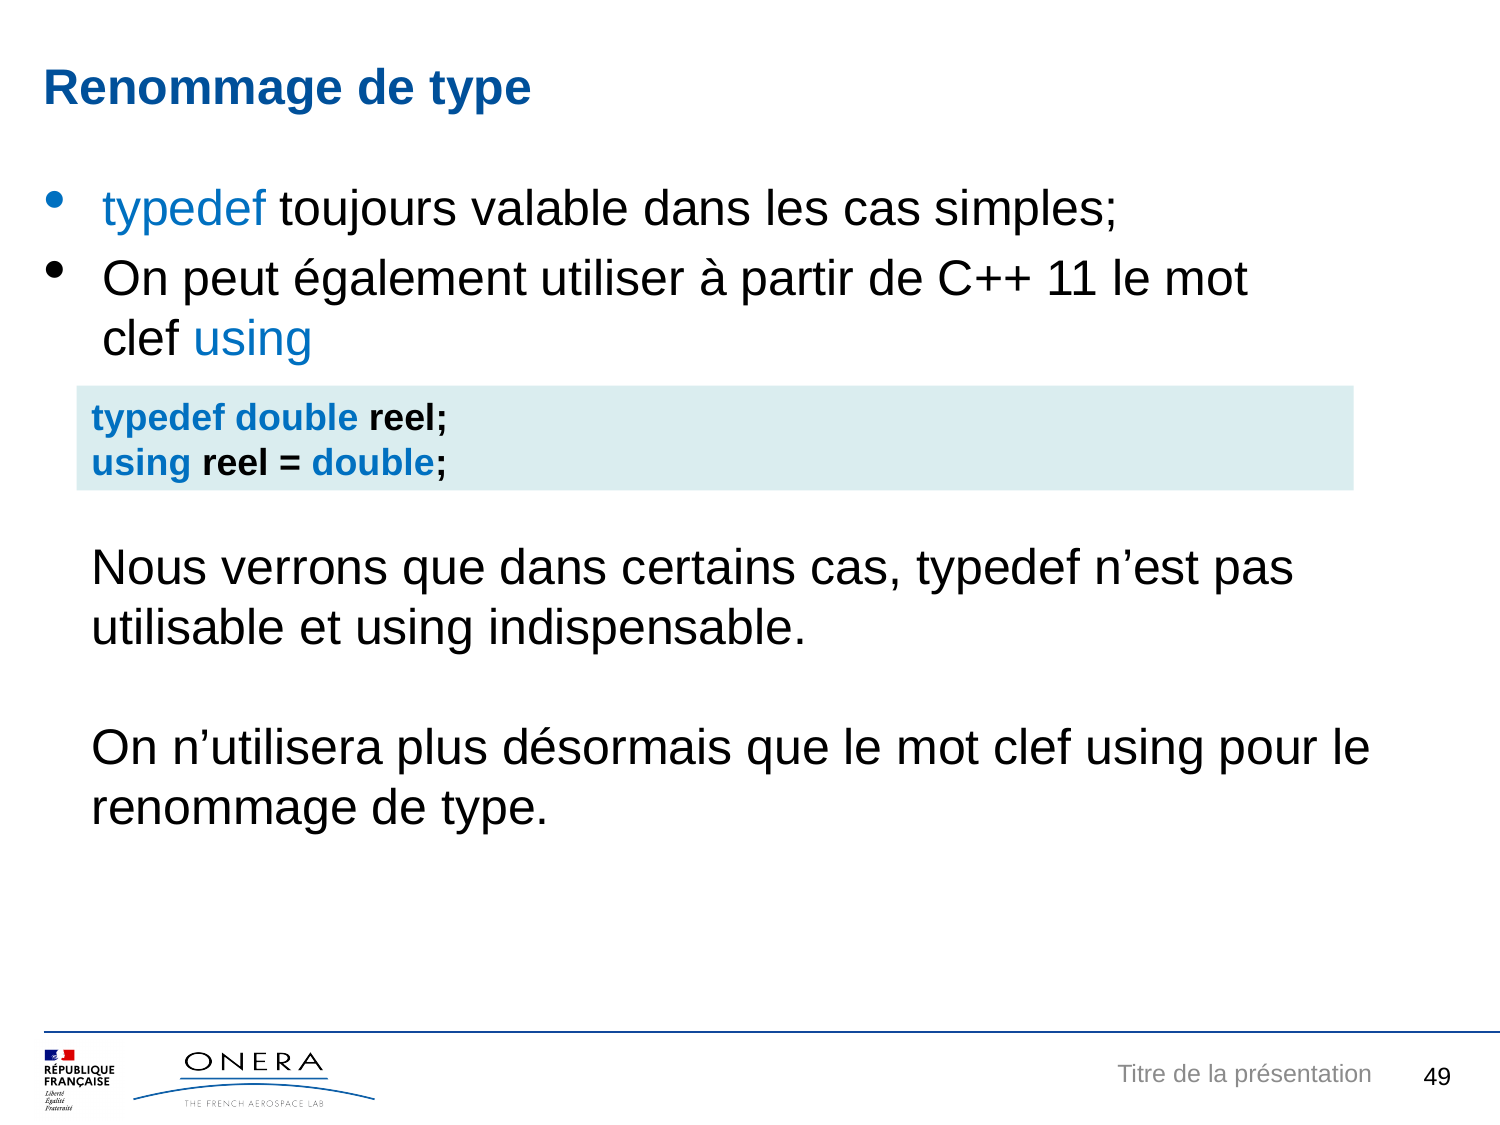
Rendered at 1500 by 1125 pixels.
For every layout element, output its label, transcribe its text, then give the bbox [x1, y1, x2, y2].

text_box typedef double reel; using reel = double; [76, 385, 1354, 491]
text_box Renommage de type [43, 0, 1486, 169]
text_box Nous verrons que dans certains cas, typedef n’est pas utilisable et using indispensable. On n’utilisera plus désormais que le mot clef using pour le renommage de type. [76, 527, 1459, 842]
text_box <numéro> [1374, 1025, 1500, 1125]
picture [133, 1052, 375, 1107]
text_box typedef toujours valable dans les cas simples; On peut également utiliser à partir de C++ 11 le mot clef using [45, 175, 1321, 389]
text_box Titre de la présentation [466, 1042, 1388, 1103]
picture [34, 1039, 125, 1121]
